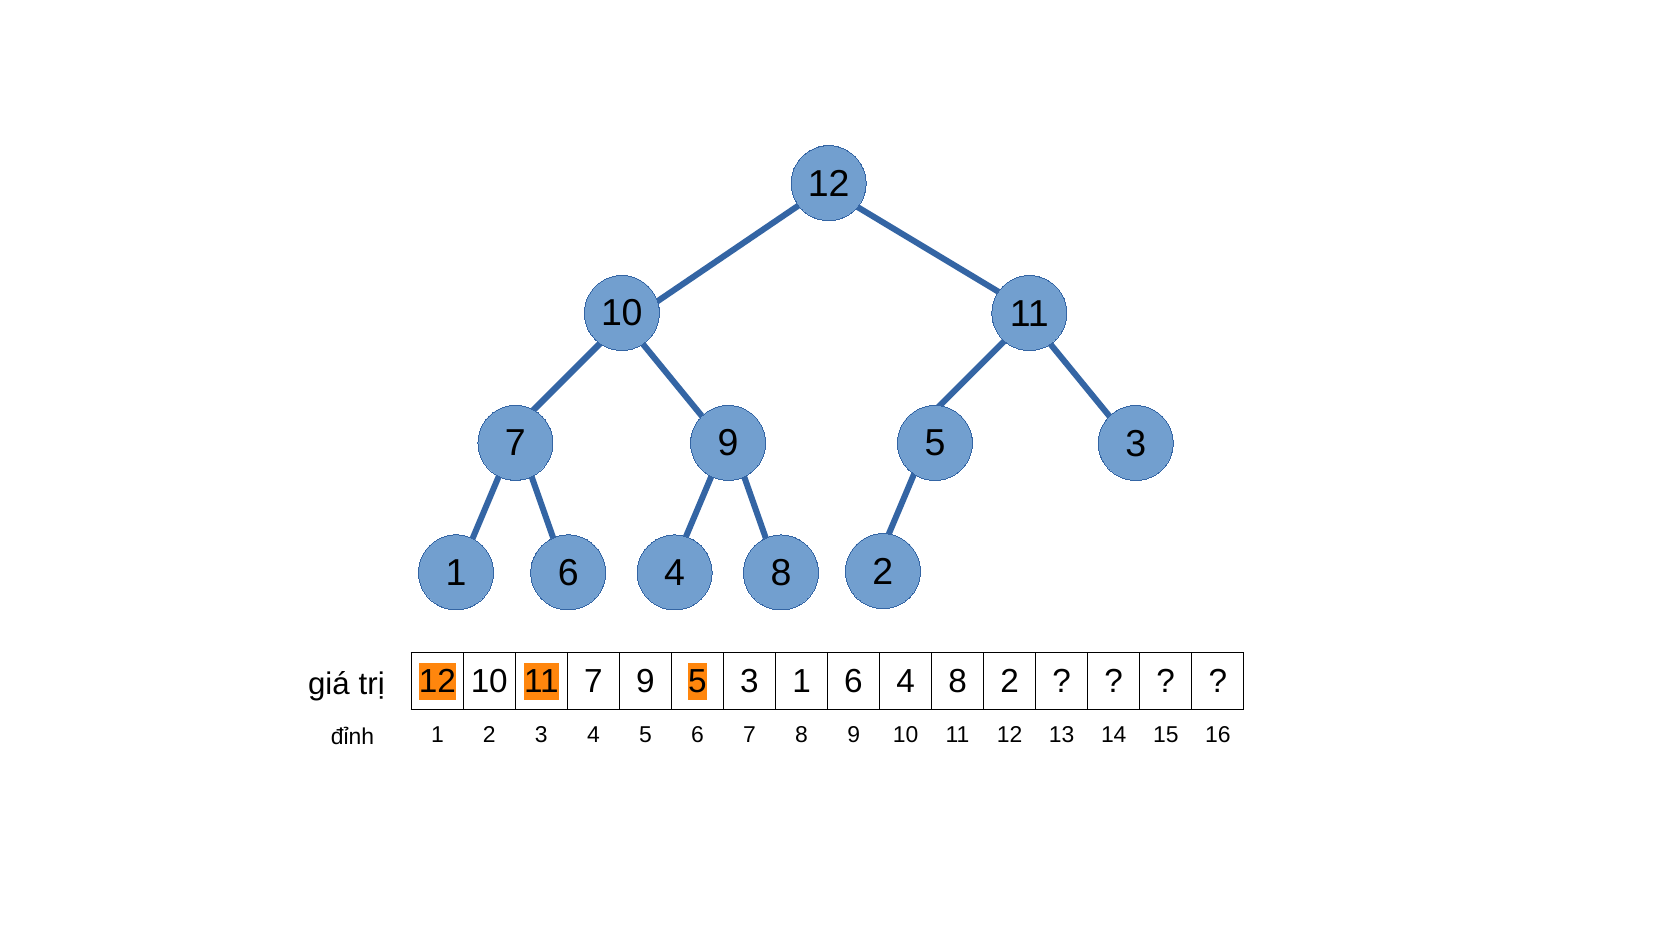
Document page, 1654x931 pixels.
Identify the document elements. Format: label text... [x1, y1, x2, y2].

table_header 5 [672, 653, 723, 706]
text_box 5 [897, 405, 973, 481]
table_header 15 [1140, 706, 1192, 763]
table_header ? [1036, 653, 1087, 706]
text_box 4 [637, 534, 713, 610]
table_header 1 [776, 653, 827, 706]
table_header 2 [984, 653, 1035, 706]
text_box 2 [845, 533, 921, 609]
table_header 14 [1088, 706, 1140, 763]
table_header 9 [828, 706, 880, 763]
table_header 9 [620, 653, 671, 706]
table_header 6 [671, 706, 723, 763]
text_box 11 [991, 275, 1067, 351]
table_header 8 [776, 706, 828, 763]
table_header 10 [464, 653, 515, 706]
table_header 11 [932, 706, 984, 763]
table_header 16 [1192, 706, 1244, 763]
table_header 7 [723, 706, 776, 763]
text_box 8 [743, 534, 819, 610]
text_box 10 [584, 275, 660, 351]
table_header 1 [411, 706, 463, 763]
text_box 6 [530, 534, 606, 610]
table_header ? [1088, 653, 1139, 706]
table_header 10 [880, 706, 932, 763]
text_box 3 [1098, 405, 1174, 481]
table_header ? [1140, 653, 1191, 706]
table_header 12 [984, 706, 1036, 763]
text_box 1 [418, 534, 494, 610]
text_box 12 [791, 145, 867, 221]
text_box 7 [477, 405, 553, 481]
table_header 13 [1036, 706, 1088, 763]
table_header 3 [724, 653, 775, 706]
table_header ? [1192, 653, 1243, 706]
table_header 6 [828, 653, 879, 706]
table_header 4 [567, 706, 619, 763]
table_header 7 [568, 653, 619, 706]
text_box 9 [690, 405, 766, 481]
table_header 3 [515, 706, 567, 763]
text_box giá trị [290, 641, 403, 726]
text_box đỉnh [296, 694, 409, 780]
table_header 2 [463, 706, 515, 763]
table_header 11 [516, 653, 567, 706]
table_header 5 [619, 706, 671, 763]
table_header 12 [412, 653, 463, 706]
table_header 4 [880, 653, 931, 706]
table_header 8 [932, 653, 983, 706]
